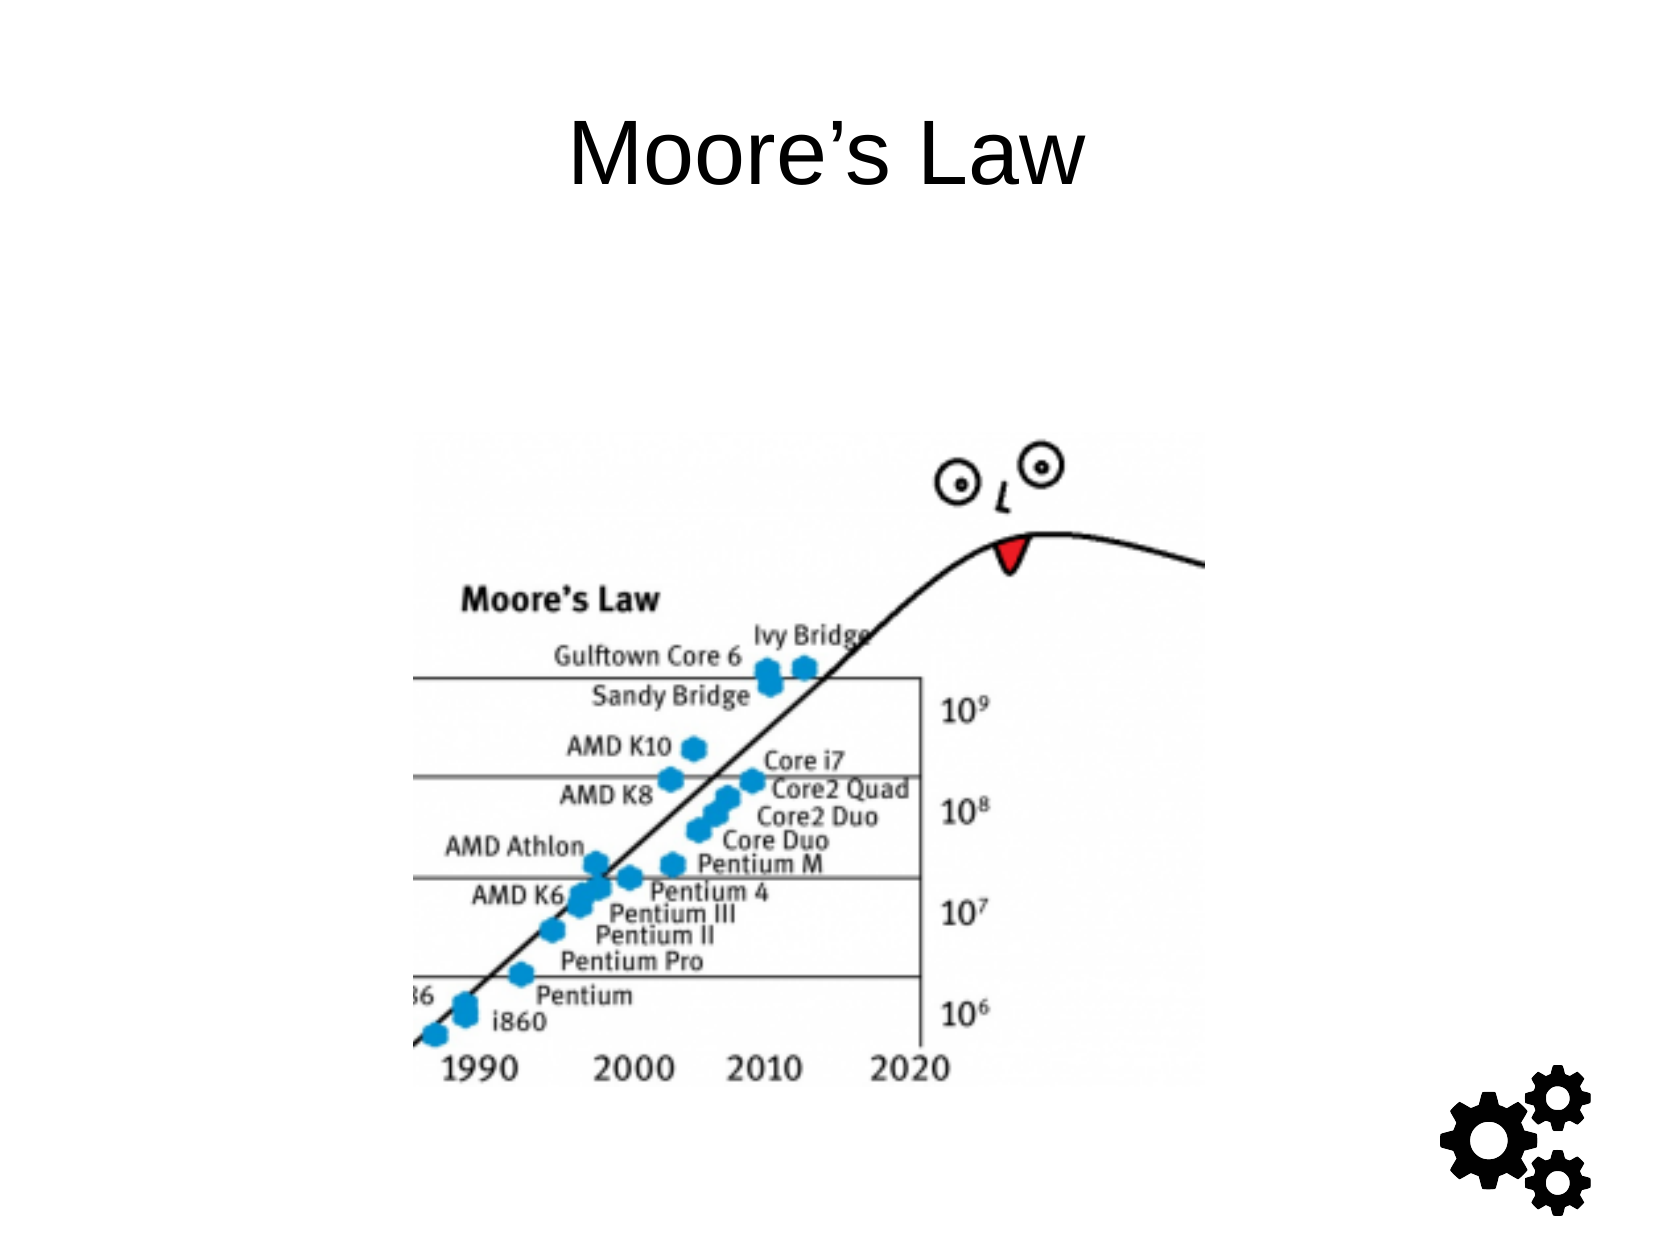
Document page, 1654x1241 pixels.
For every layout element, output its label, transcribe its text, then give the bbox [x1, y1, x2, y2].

title Moore’s Law [82, 49, 1571, 257]
picture [413, 432, 1205, 1087]
picture [1440, 1065, 1591, 1216]
